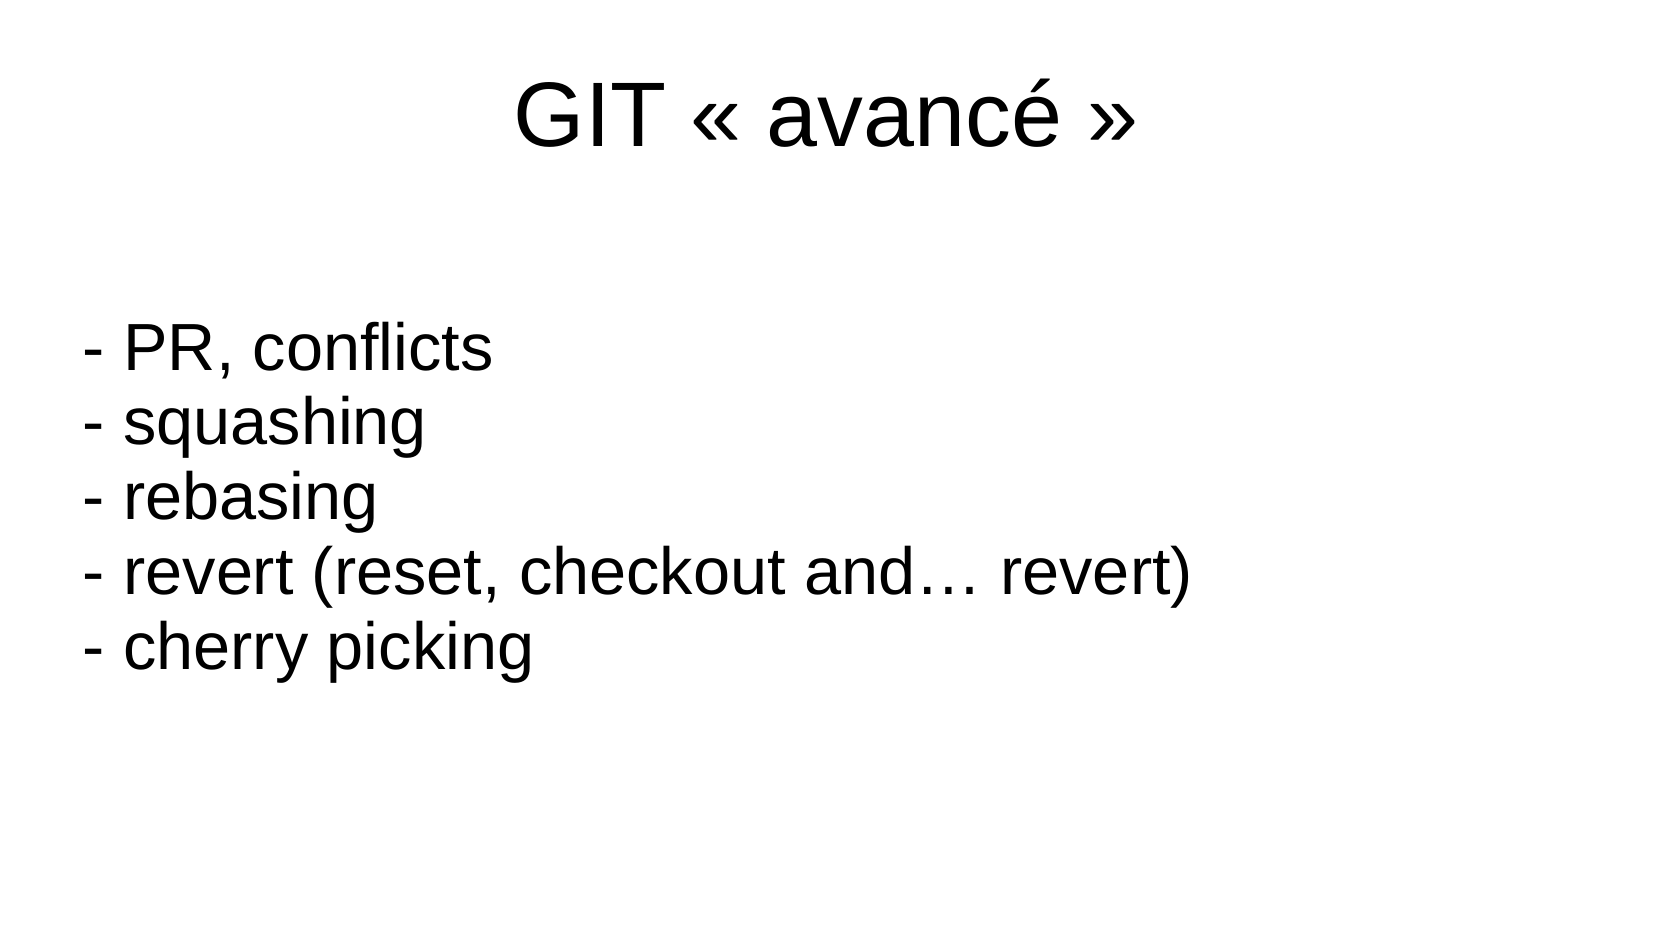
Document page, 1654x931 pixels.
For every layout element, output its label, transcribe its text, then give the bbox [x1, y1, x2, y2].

subtitle - PR, conflicts - squashing - rebasing - revert (reset, checkout and… revert) - cherry picking [82, 259, 1571, 734]
title GIT « avancé » [82, 37, 1571, 193]
